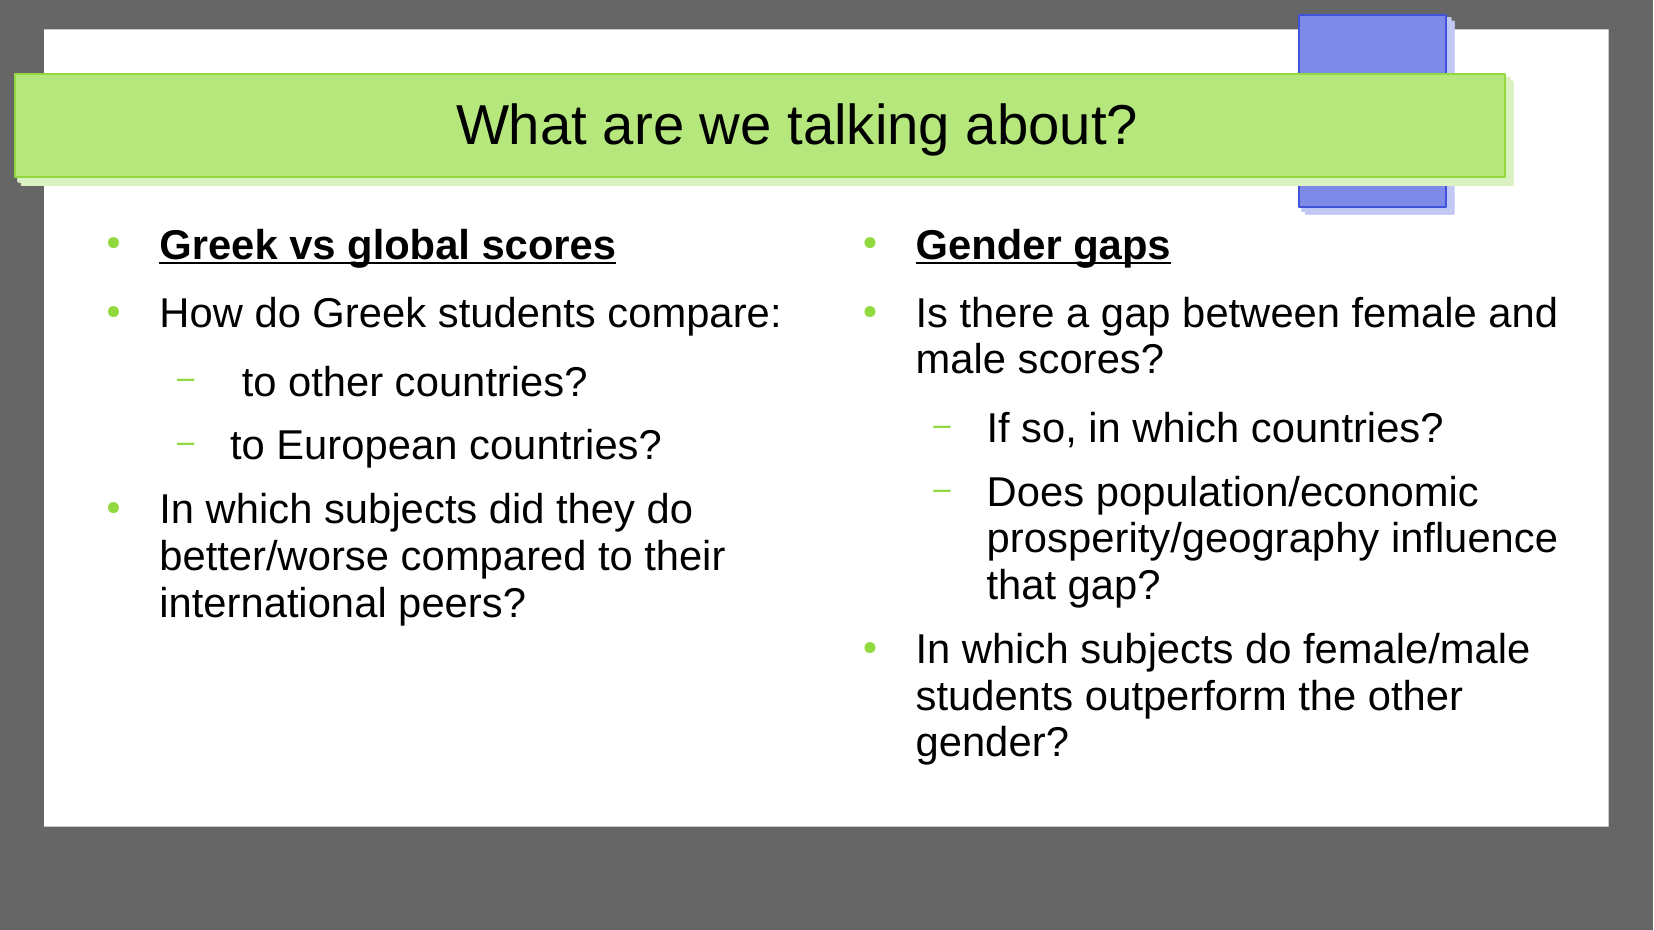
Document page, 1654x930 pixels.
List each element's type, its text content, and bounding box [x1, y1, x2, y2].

list Gender gaps Is there a gap between female and male scores? If so, in which countries? Does population/economic prosperity/geography influence that gap? In which subjects do female/male students outperform the other gender? [844, 221, 1566, 812]
title What are we talking about? [88, 73, 1506, 178]
list Greek vs global scores How do Greek students compare: to other countries? to European countries? In which subjects did they do better/worse compared to their international peers? [88, 221, 809, 812]
